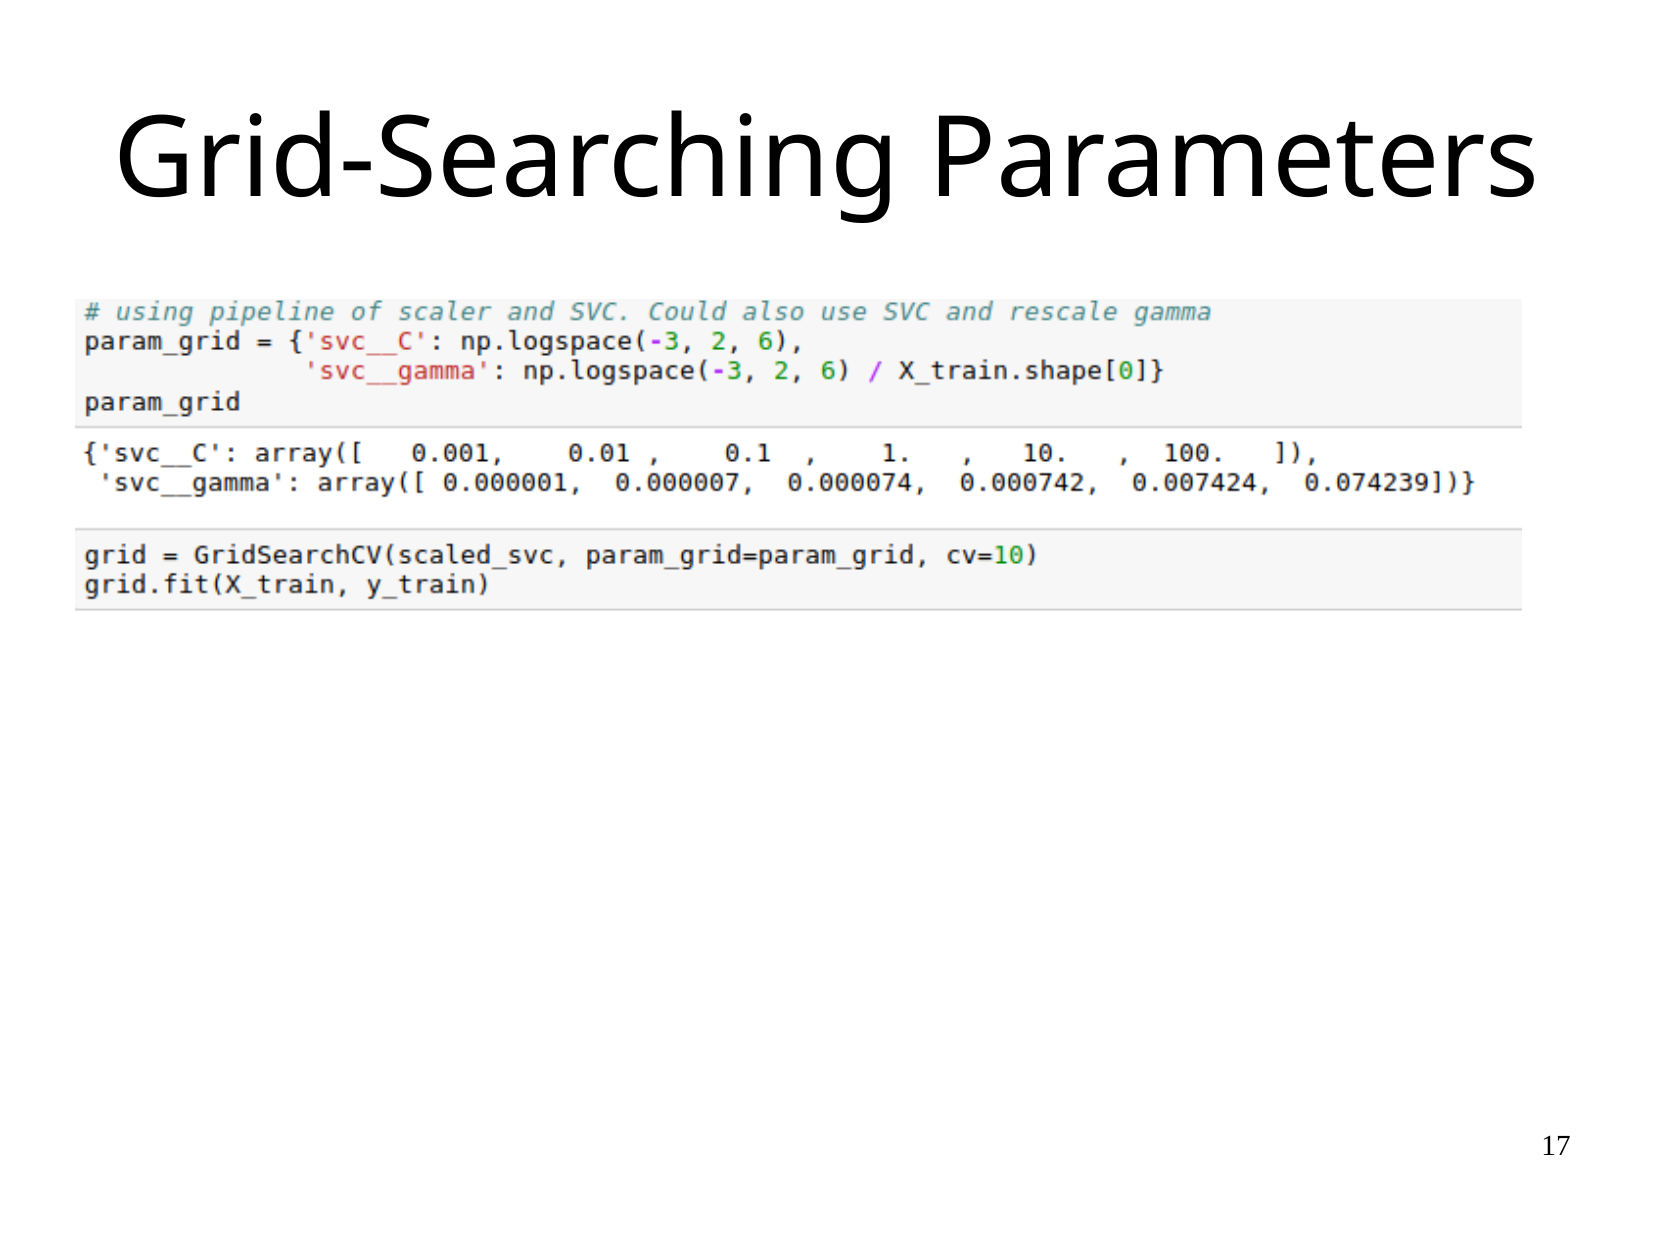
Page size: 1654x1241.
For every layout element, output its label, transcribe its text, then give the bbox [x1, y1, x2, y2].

title Grid-Searching Parameters [82, 49, 1571, 257]
picture [75, 299, 1522, 616]
